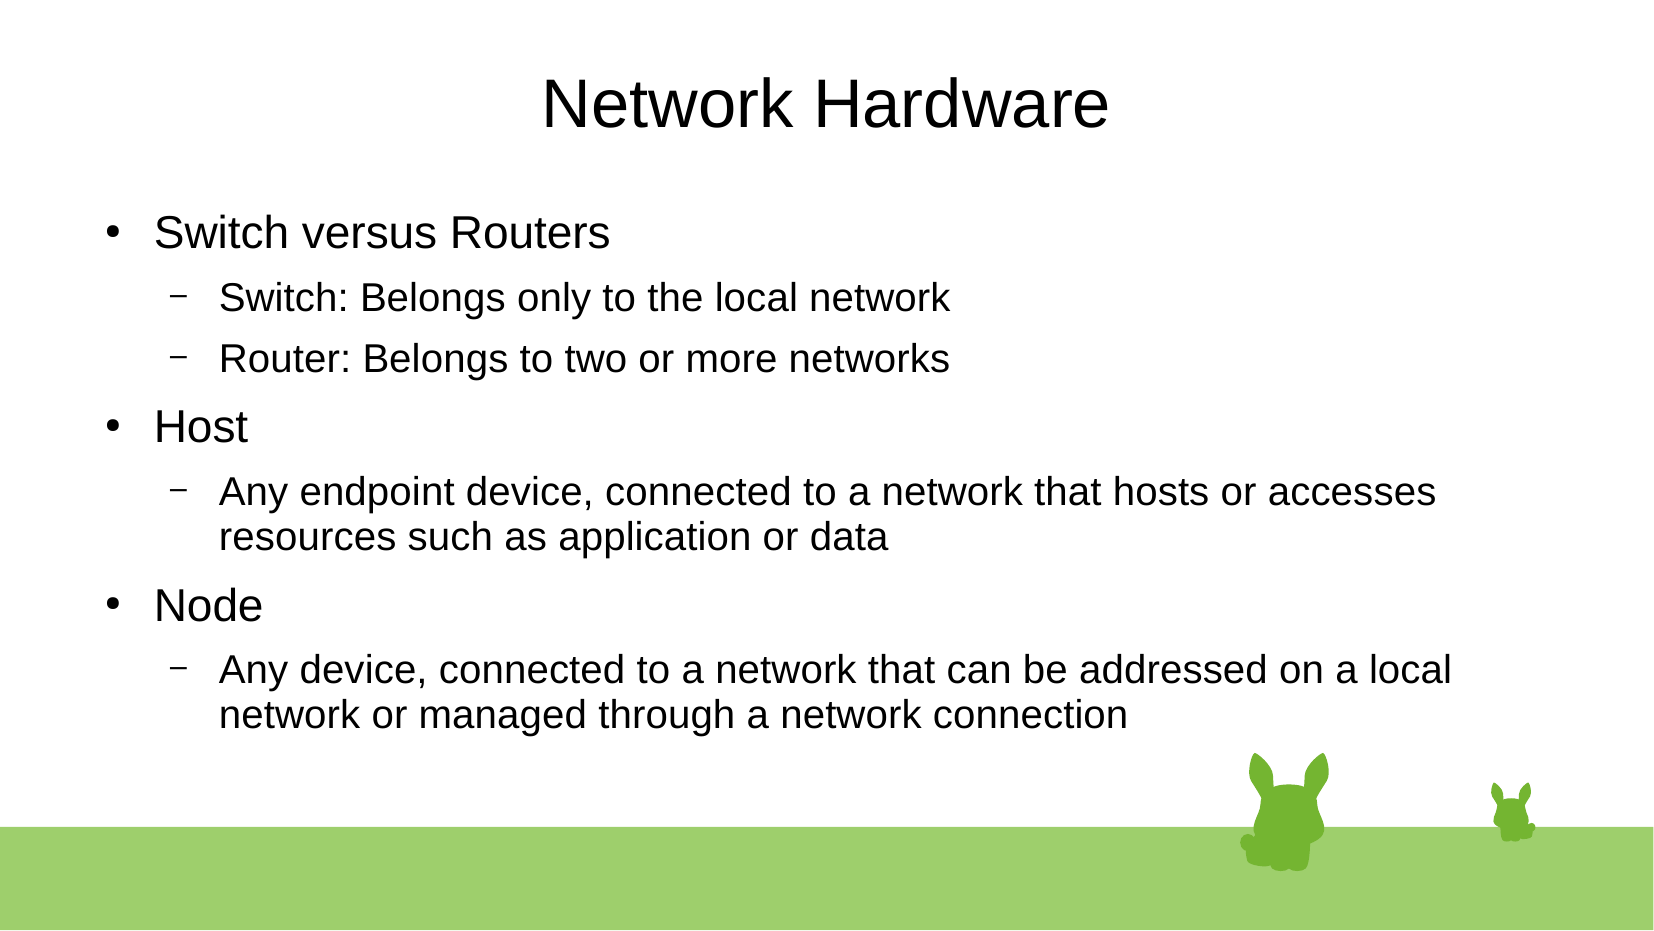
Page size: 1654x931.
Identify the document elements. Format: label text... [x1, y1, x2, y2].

list Switch versus Routers Switch: Belongs only to the local network Router: Belongs to two or more networks Host Any endpoint device, connected to a network that hosts or accesses resources such as application or data Node Any device, connected to a network that can be addressed on a local network or managed through a network connection [88, 206, 1565, 739]
title Network Hardware [88, 29, 1565, 178]
